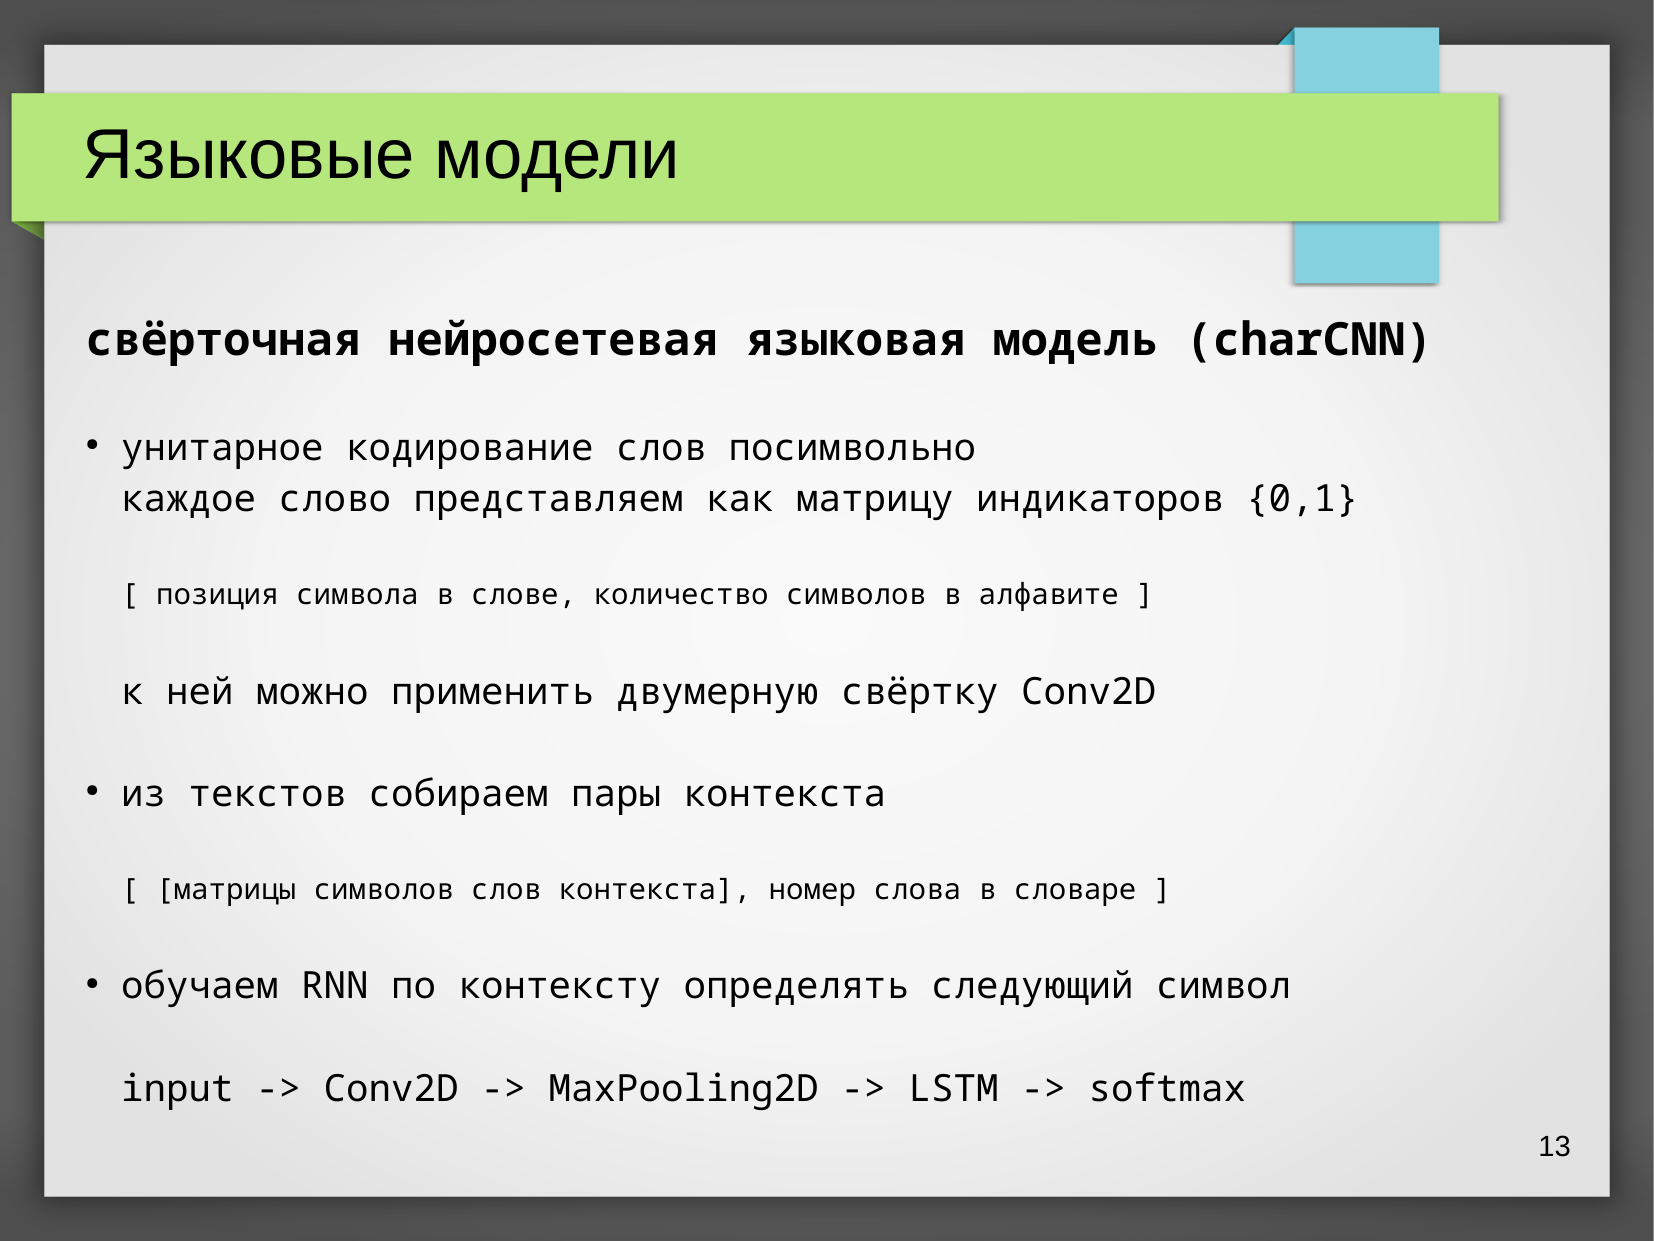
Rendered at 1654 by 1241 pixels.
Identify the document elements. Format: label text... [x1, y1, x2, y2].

title Языковые модели [82, 114, 1406, 194]
text_box свёрточная нейросетевая языковая модель (charCNN) унитарное кодирование слов посимвольно каждое слово представляем как матрицу индикаторов {0,1} [ позиция символа в слове, количество символов в алфавите ] к ней можно применить двумерную свёртку Conv2D из текстов собираем пары контекста [ [матрицы символов слов контекста], номер слова в словаре ] обучаем RNN по контексту определять следующий символ input -> Conv2D -> MaxPooling2D -> LSTM -> softmax [70, 236, 1595, 1162]
picture [0, 0, 1654, 1241]
